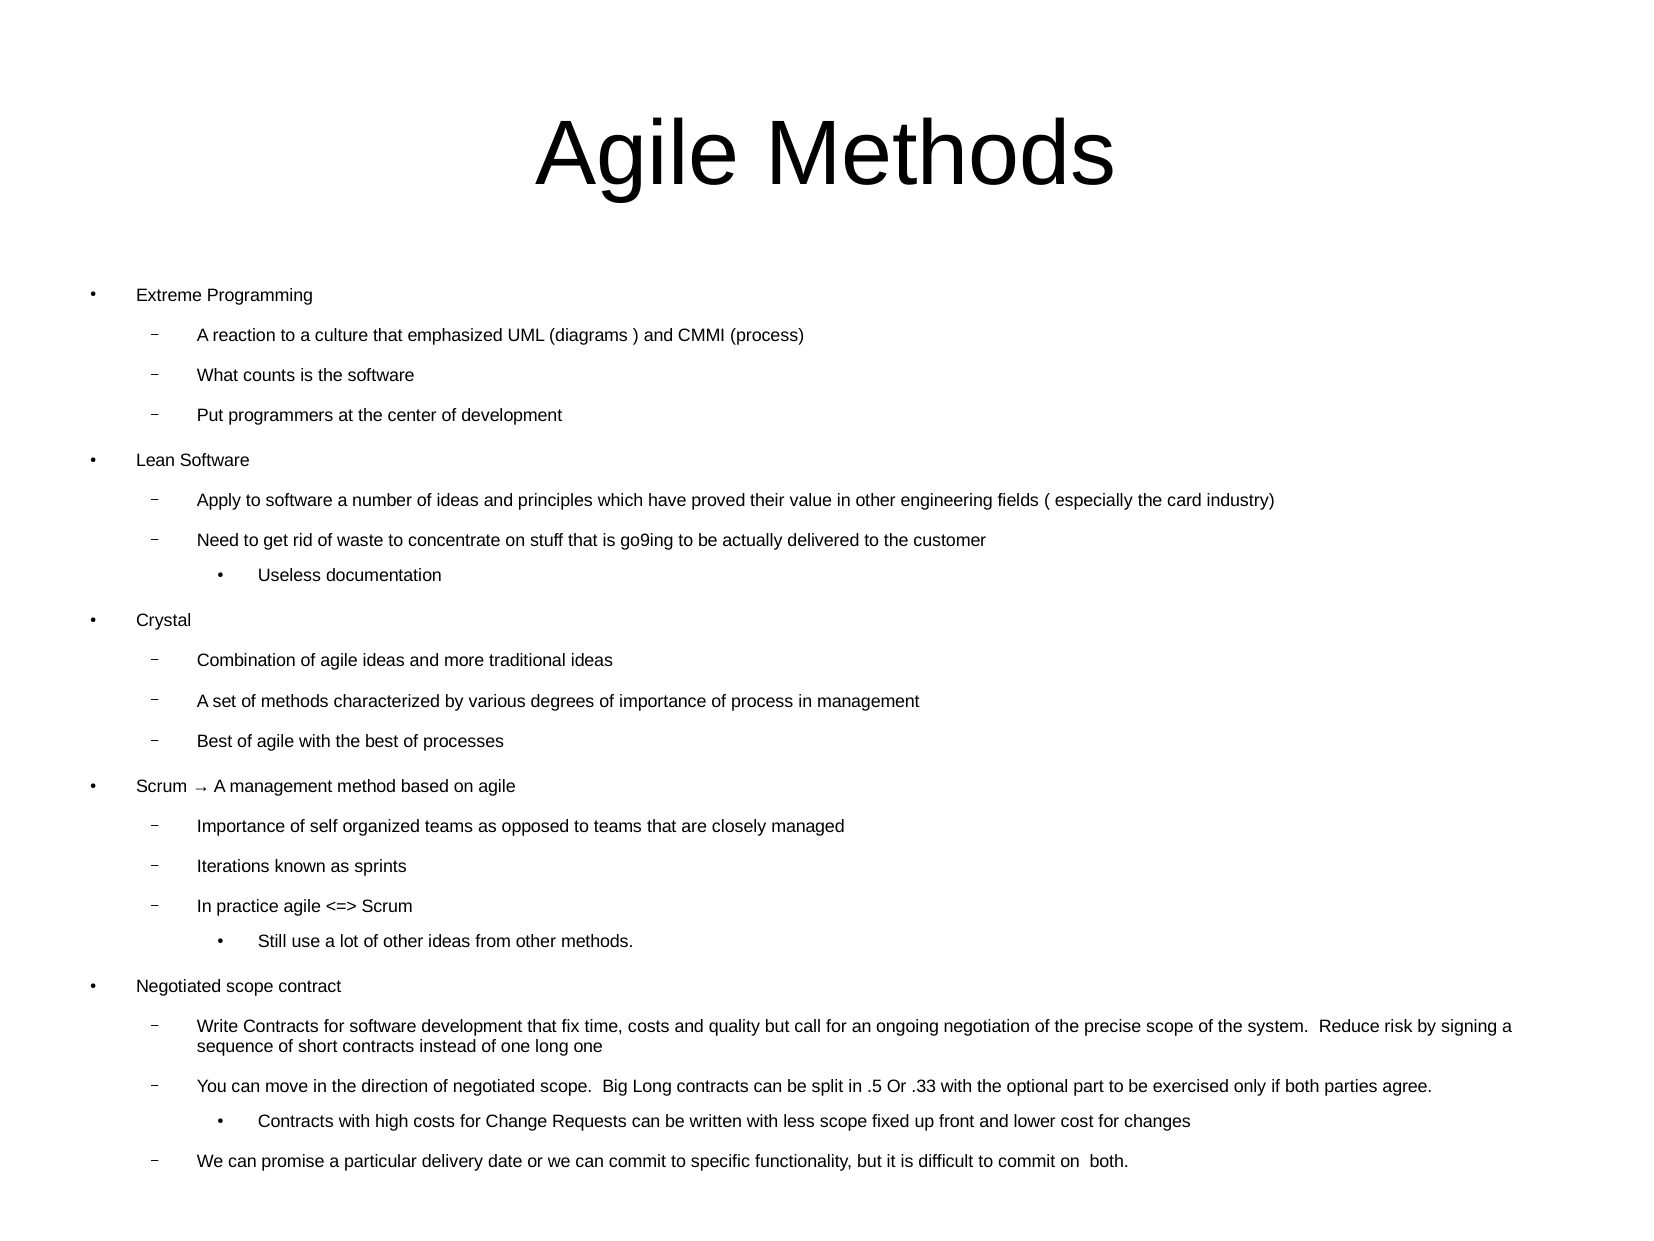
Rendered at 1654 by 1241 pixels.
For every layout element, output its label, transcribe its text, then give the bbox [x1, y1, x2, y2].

title Agile Methods [82, 49, 1571, 257]
list Extreme Programming A reaction to a culture that emphasized UML (diagrams ) and CMMI (process) What counts is the software Put programmers at the center of development Lean Software Apply to software a number of ideas and principles which have proved their value in other engineering fields ( especially the card industry) Need to get rid of waste to concentrate on stuff that is go9ing to be actually delivered to the customer Useless documentation Crystal Combination of agile ideas and more traditional ideas A set of methods characterized by various degrees of importance of process in management Best of agile with the best of processes Scrum → A management method based on agile Importance of self organized teams as opposed to teams that are closely managed Iterations known as sprints In practice agile <=> Scrum Still use a lot of other ideas from other methods. Negotiated scope contract Write Contracts for software development that fix time, costs and quality but call for an ongoing negotiation of the precise scope of the system. Reduce risk by signing a sequence of short contracts instead of one long one You can move in the direction of negotiated scope. Big Long contracts can be split in .5 Or .33 with the optional part to be exercised only if both parties agree. Contracts with high costs for Change Requests can be written with less scope fixed up front and lower cost for changes We can promise a particular delivery date or we can commit to specific functionality, but it is difficult to commit on both. [75, 285, 1564, 1180]
